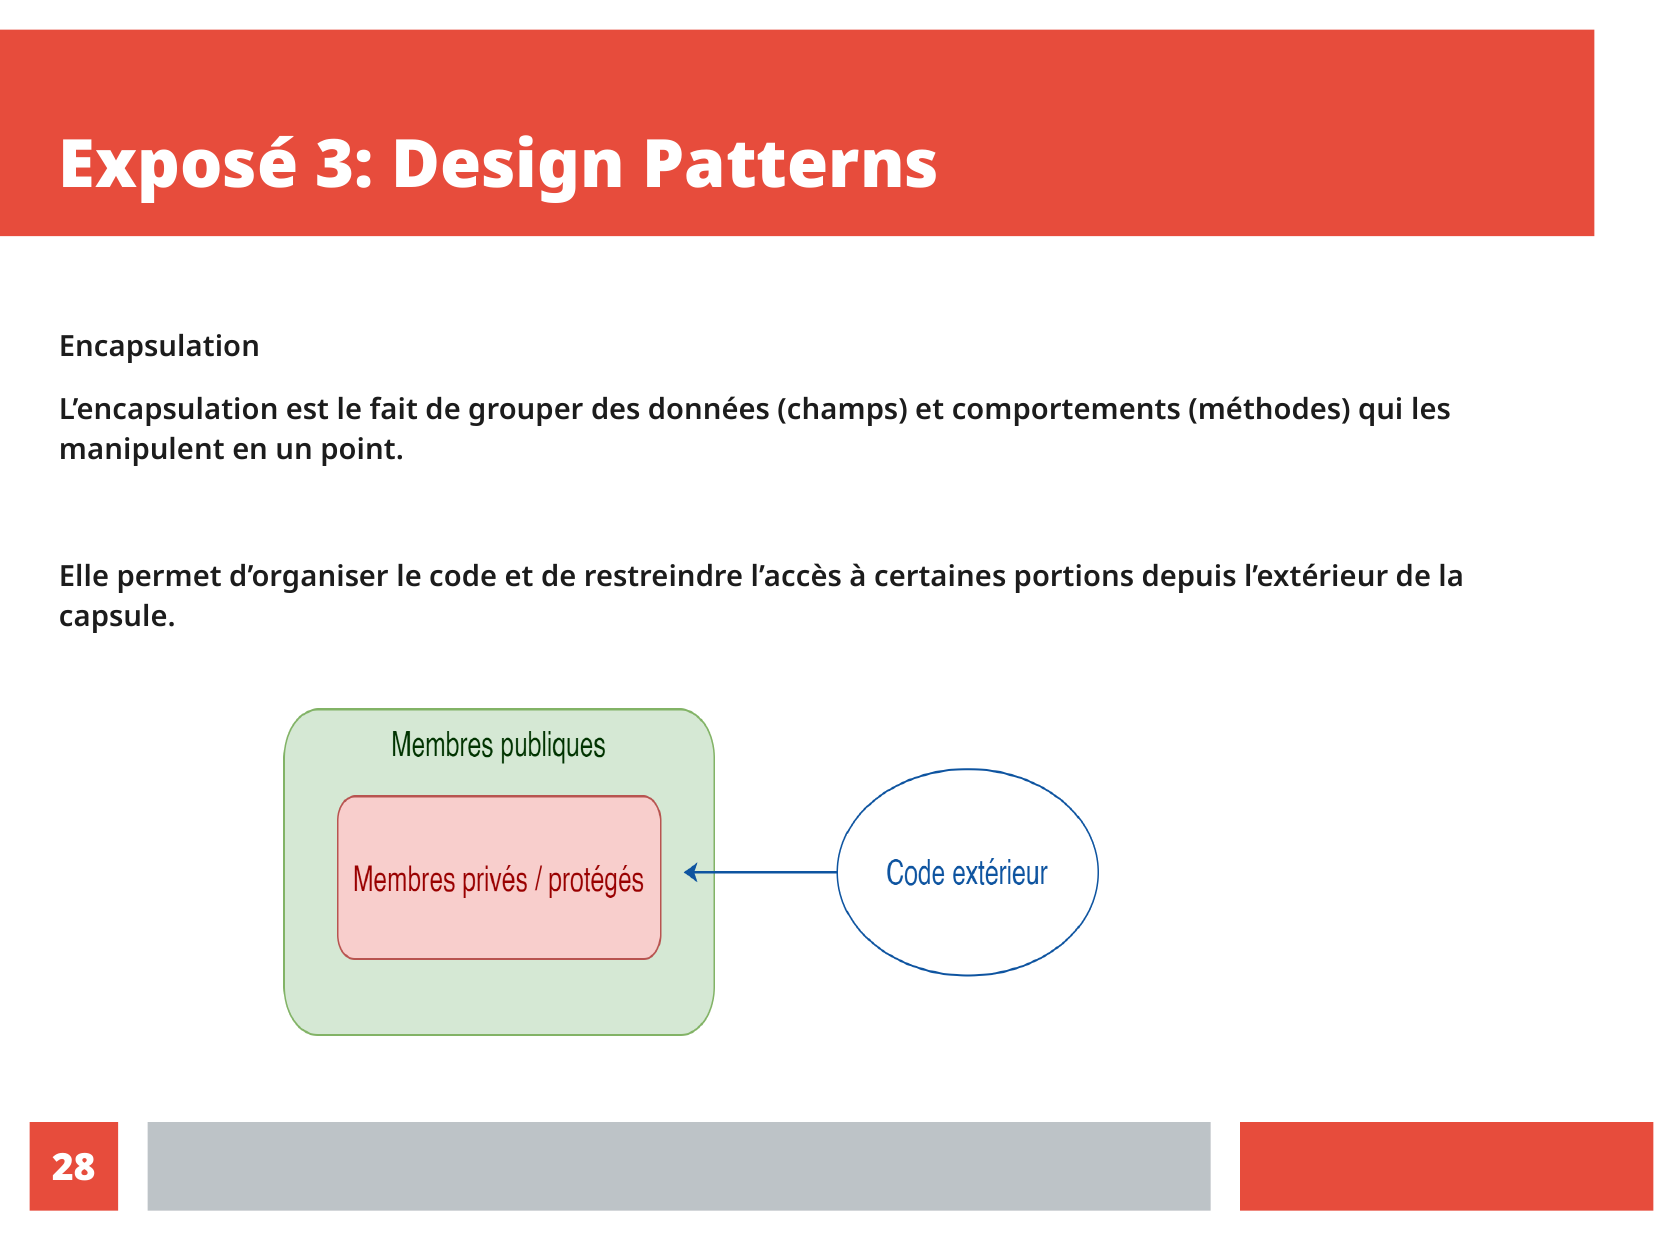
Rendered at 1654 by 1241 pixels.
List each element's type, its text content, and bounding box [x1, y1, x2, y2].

picture [283, 708, 1099, 1036]
list Encapsulation L’encapsulation est le fait de grouper des données (champs) et comportements (méthodes) qui les manipulent en un point. Elle permet d’organiser le code et de restreindre l’accès à certaines portions depuis l’extérieur de la capsule. [59, 324, 1565, 1093]
title Exposé 3: Design Patterns [59, 59, 1595, 207]
